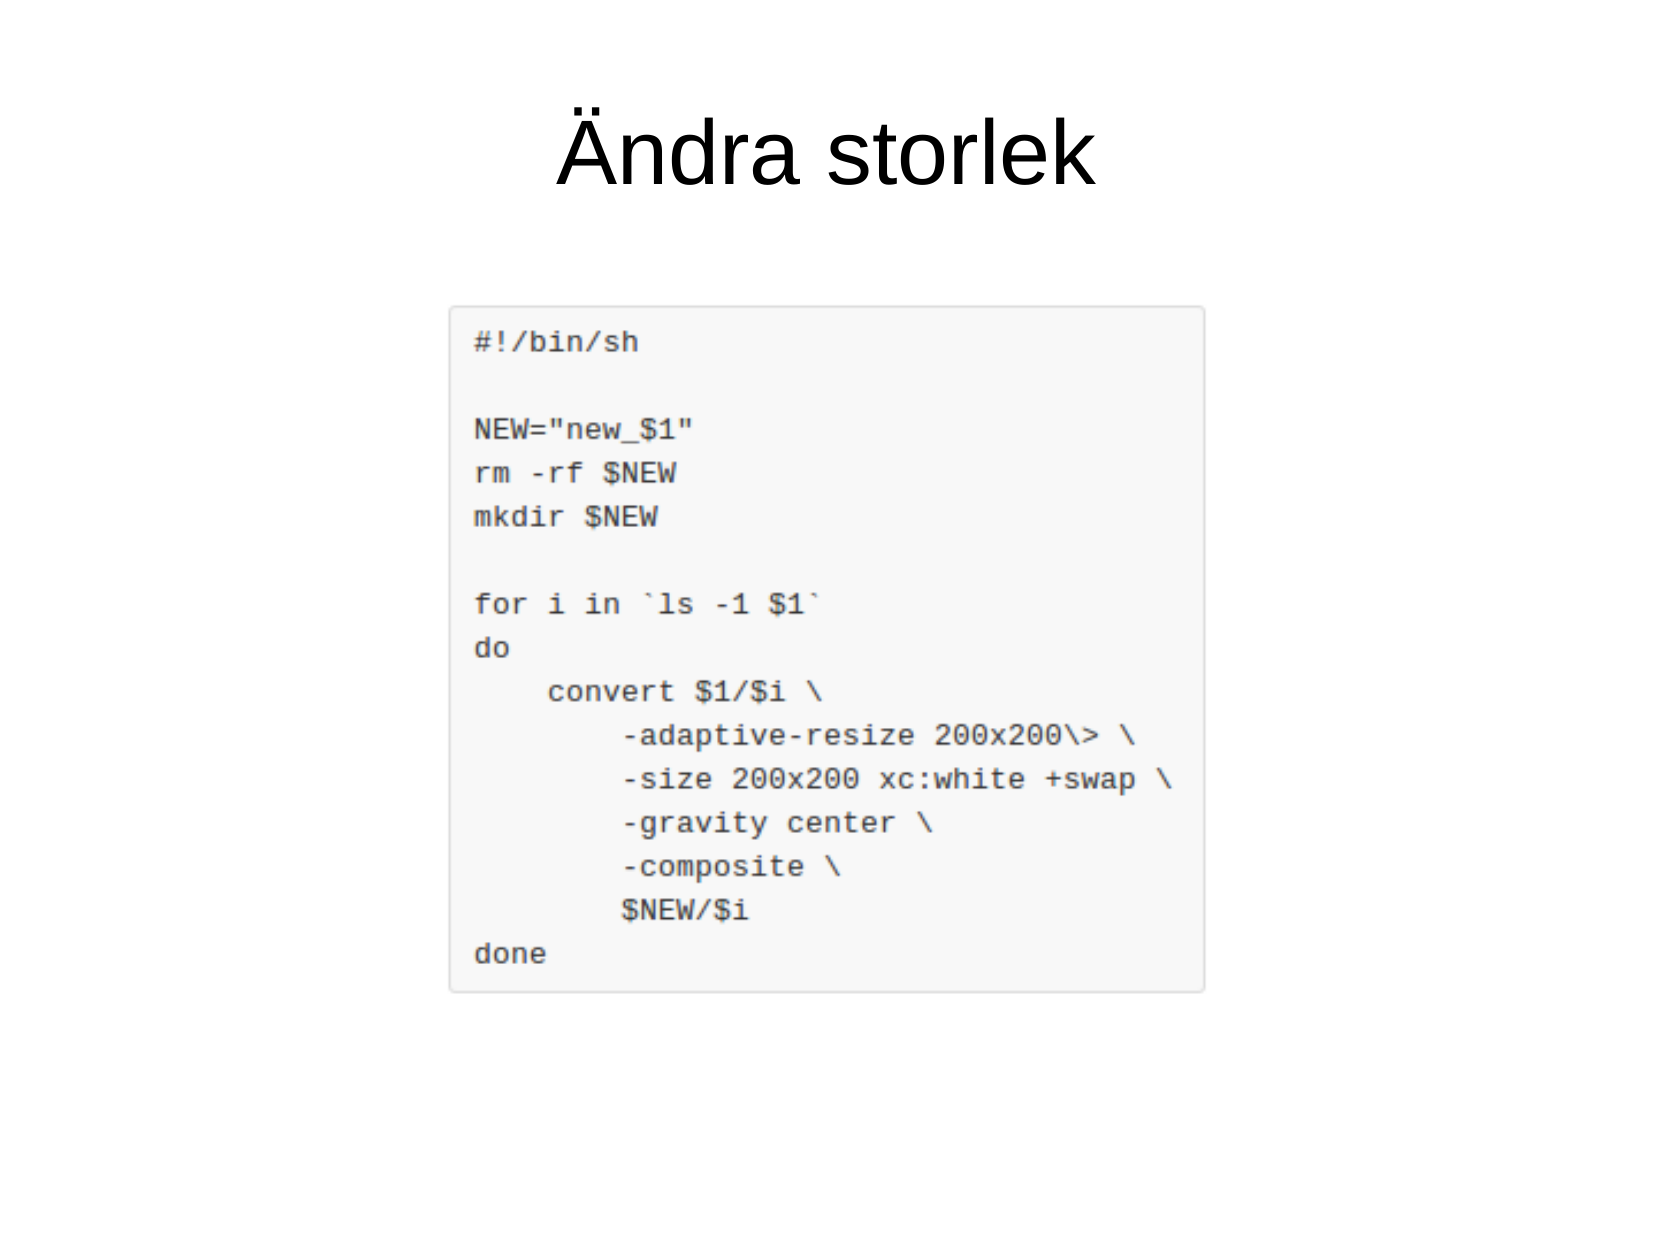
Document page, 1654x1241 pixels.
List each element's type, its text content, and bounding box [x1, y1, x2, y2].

title Ändra storlek [82, 49, 1571, 257]
picture [433, 290, 1220, 1010]
